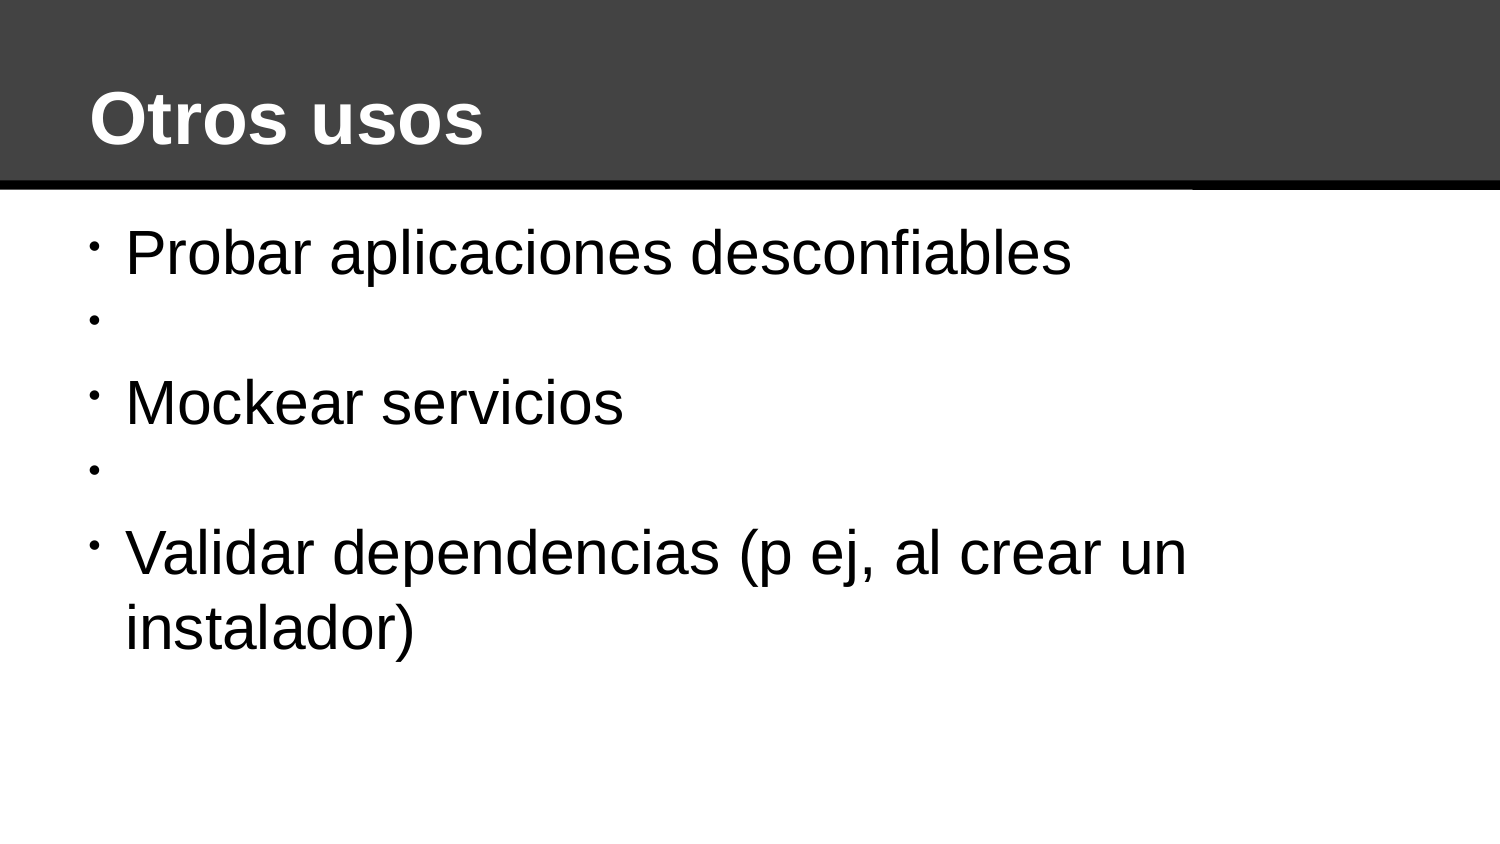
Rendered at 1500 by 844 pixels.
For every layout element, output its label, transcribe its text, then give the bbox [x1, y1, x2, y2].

text_box Otros usos [74, 33, 1425, 175]
text_box Probar aplicaciones desconfiables Mockear servicios Validar dependencias (p ej, al crear un instalador) [74, 196, 1425, 808]
